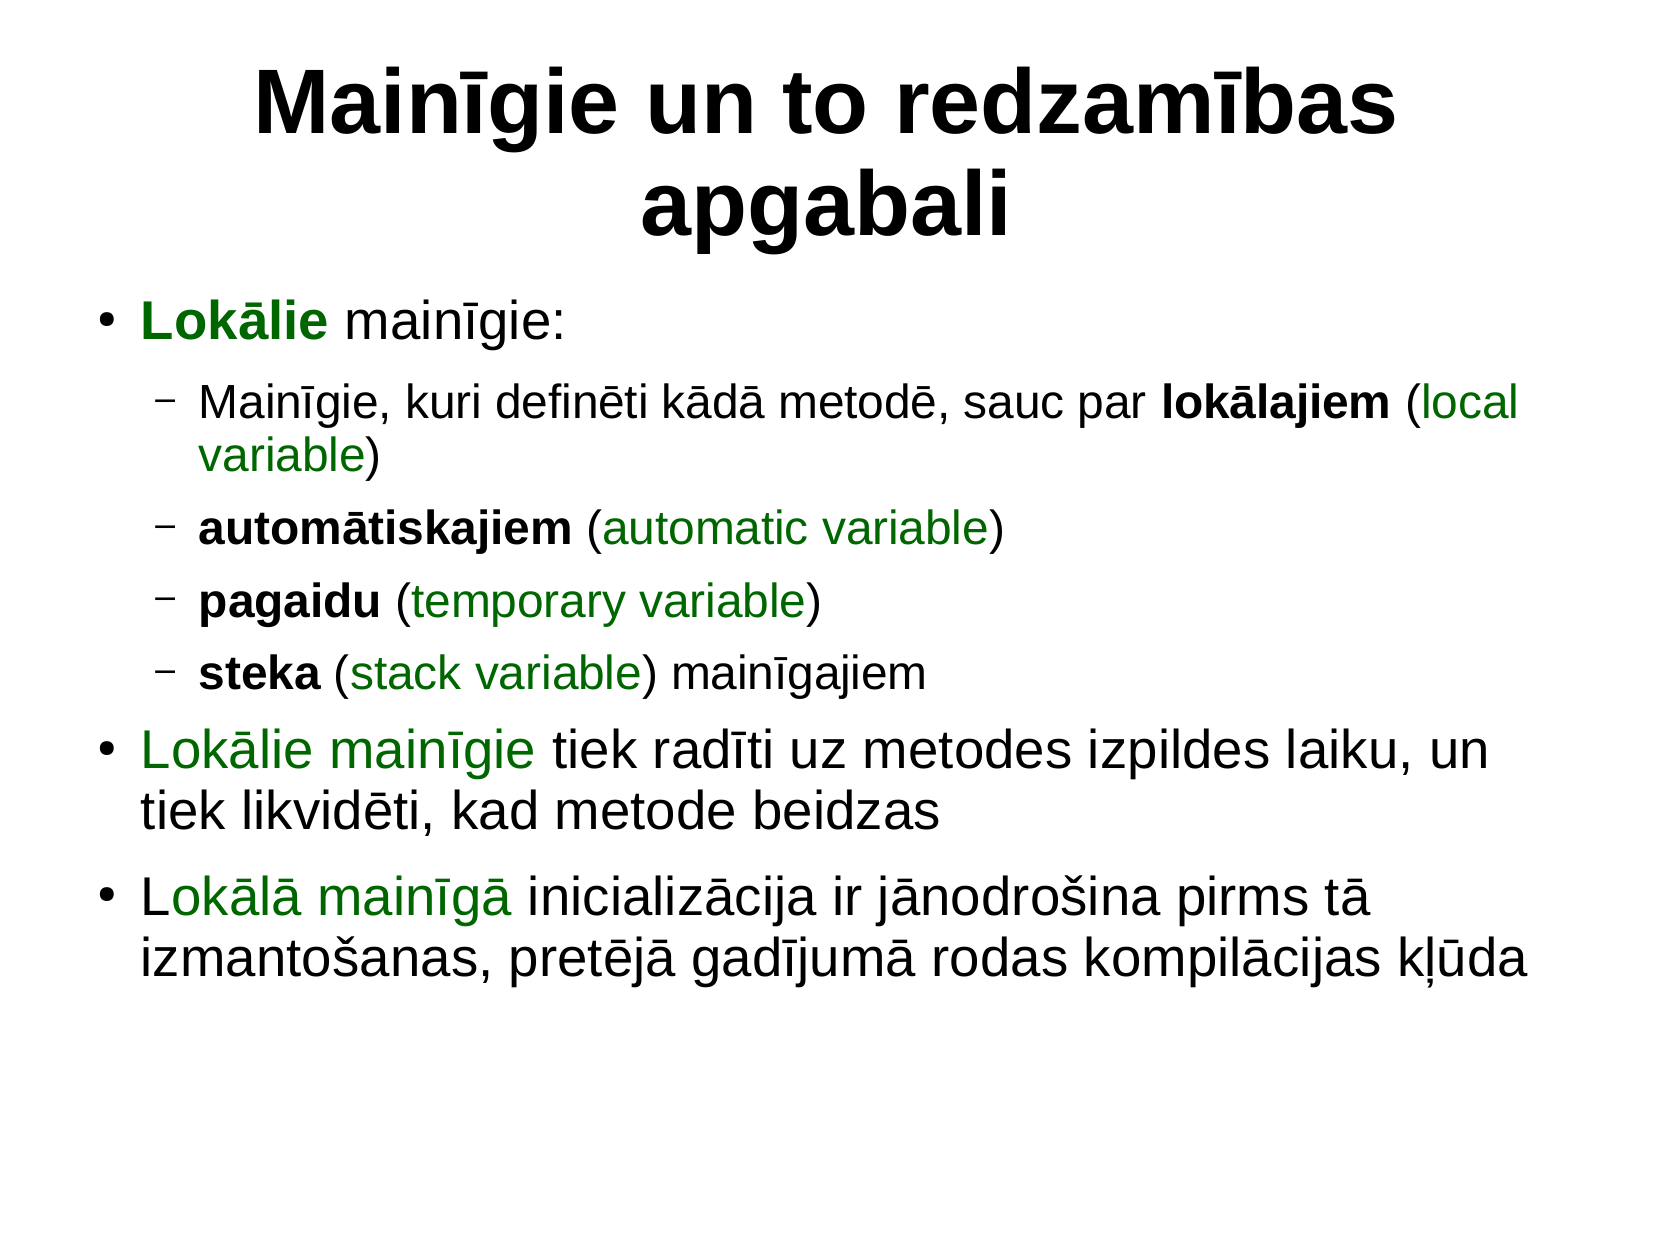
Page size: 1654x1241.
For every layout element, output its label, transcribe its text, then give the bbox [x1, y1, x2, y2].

title Mainīgie un to redzamības apgabali [82, 49, 1571, 257]
list Lokālie mainīgie: Mainīgie, kuri definēti kādā metodē, sauc par lokālajiem (local variable) automātiskajiem (automatic variable) pagaidu (temporary variable) steka (stack variable) mainīgajiem Lokālie mainīgie tiek radīti uz metodes izpildes laiku, un tiek likvidēti, kad metode beidzas Lokālā mainīgā inicializācija ir jānodrošina pirms tā izmantošanas, pretējā gadījumā rodas kompilācijas kļūda [82, 290, 1538, 1010]
